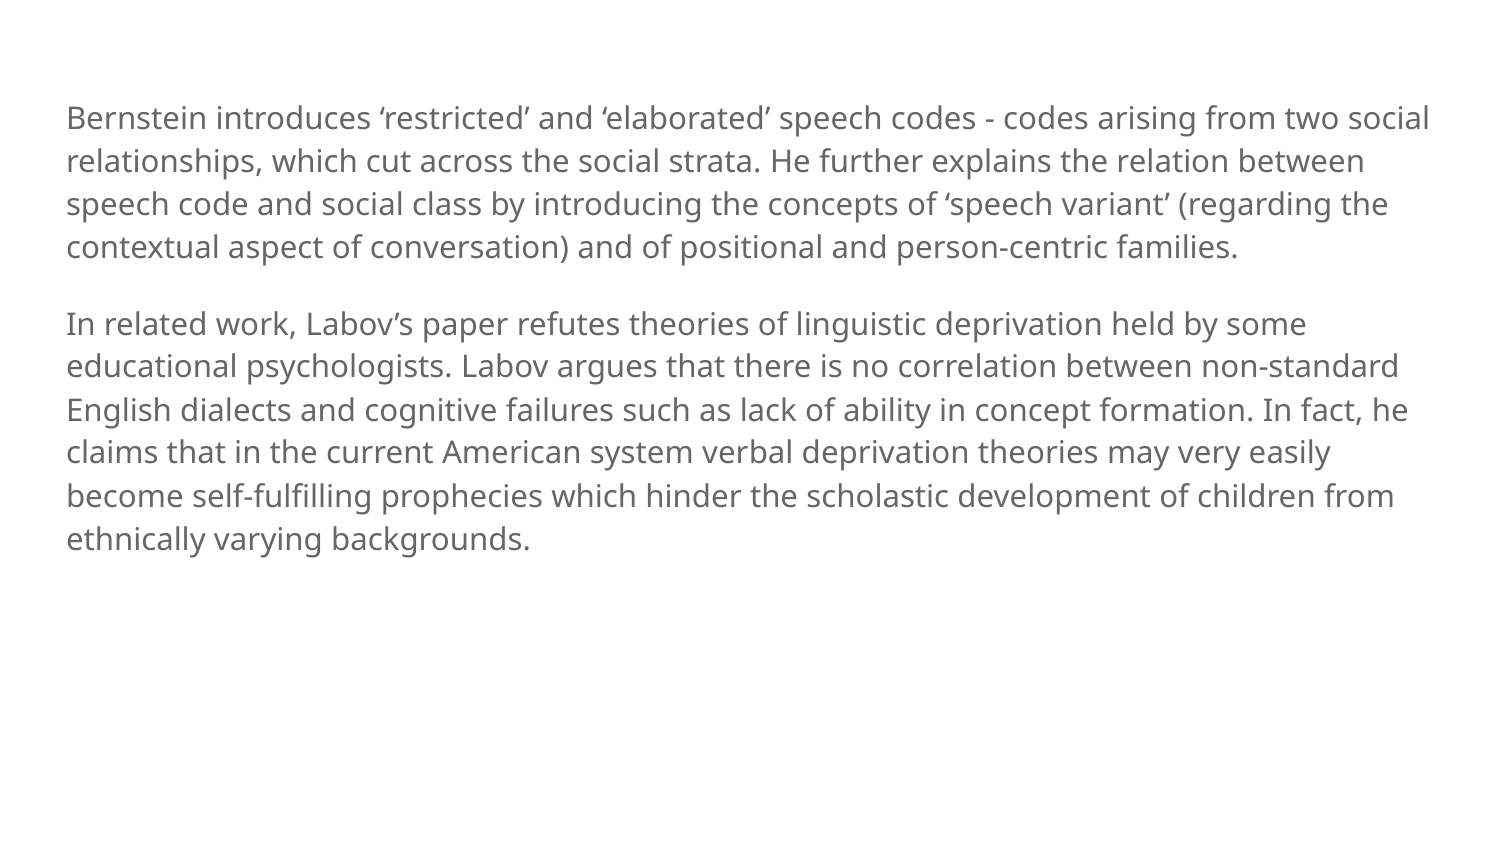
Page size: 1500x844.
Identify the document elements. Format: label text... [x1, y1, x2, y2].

list Bernstein introduces ‘restricted’ and ‘elaborated’ speech codes - codes arising from two social relationships, which cut across the social strata. He further explains the relation between speech code and social class by introducing the concepts of ‘speech variant’ (regarding the contextual aspect of conversation) and of positional and person-centric families. In related work, Labov’s paper refutes theories of linguistic deprivation held by some educational psychologists. Labov argues that there is no correlation between non-standard English dialects and cognitive failures such as lack of ability in concept formation. In fact, he claims that in the current American system verbal deprivation theories may very easily become self-fulfilling prophecies which hinder the scholastic development of children from ethnically varying backgrounds. [51, 77, 1449, 761]
